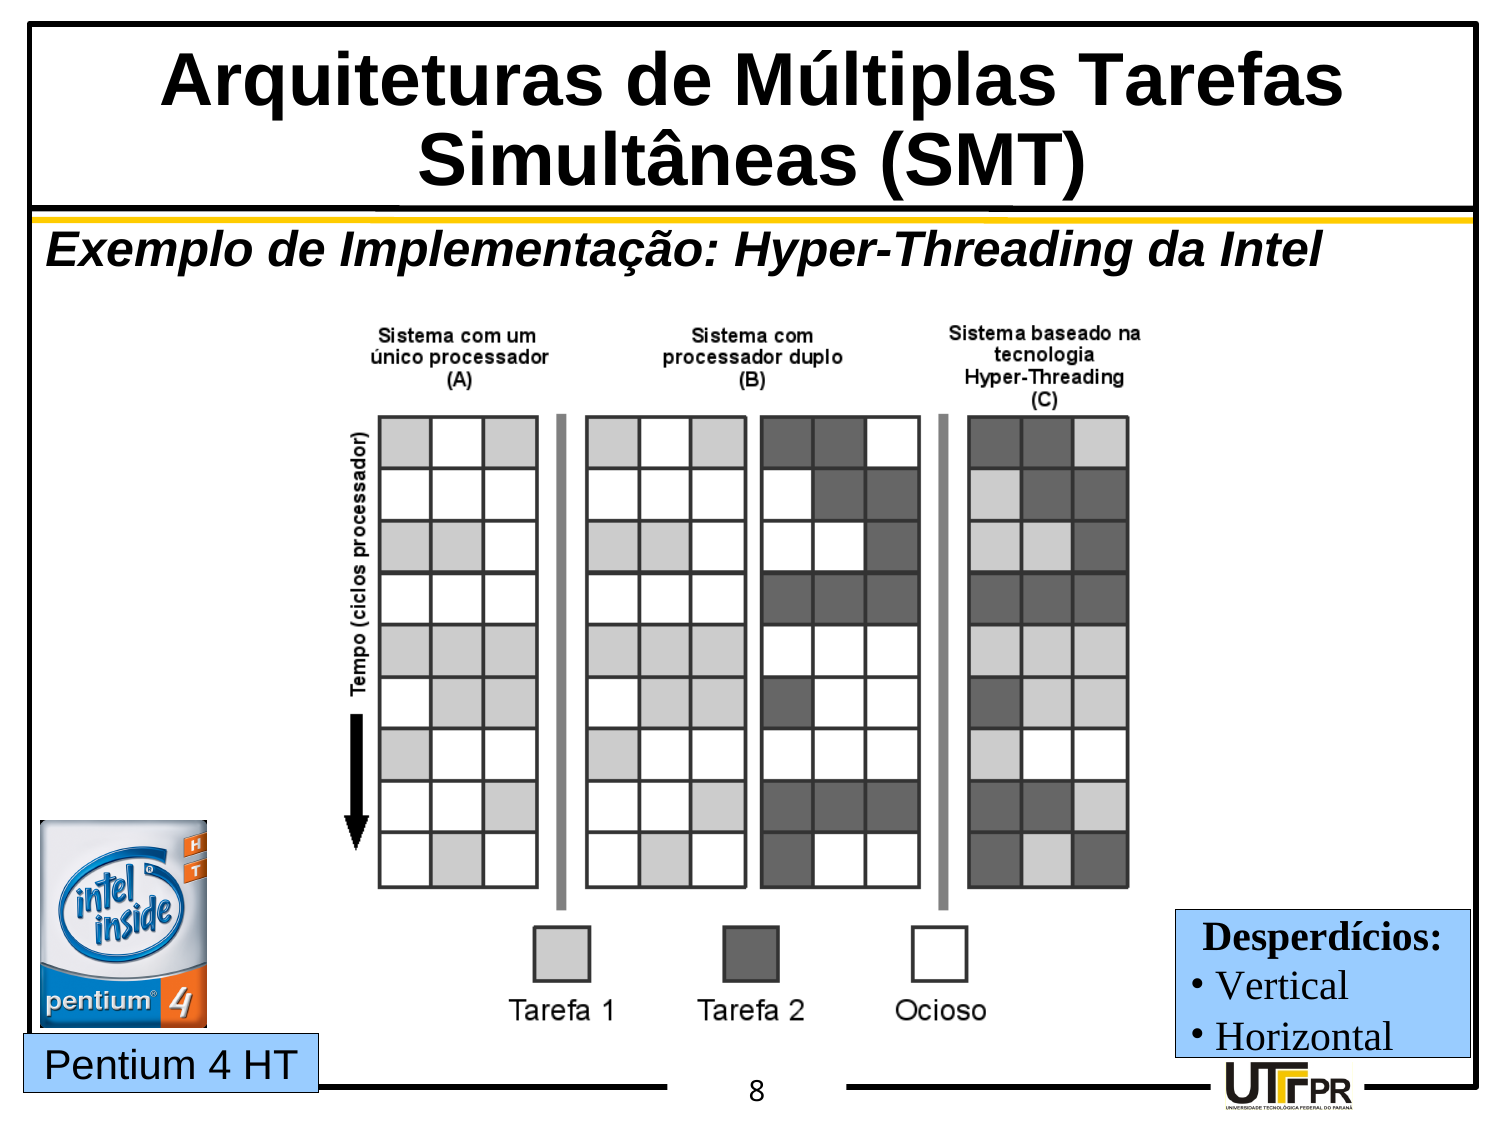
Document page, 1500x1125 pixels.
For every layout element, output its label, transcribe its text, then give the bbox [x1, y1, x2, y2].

title Arquiteturas de Múltiplas Tarefas Simultâneas (SMT) [29, 39, 1477, 204]
picture [278, 324, 1222, 1033]
text_box Pentium 4 HT [23, 1033, 319, 1093]
list Exemplo de Implementação: Hyper-Threading da Intel [45, 225, 1447, 1033]
text_box Desperdícios: Vertical Horizontal [1175, 909, 1471, 1058]
picture [40, 820, 207, 1028]
picture [1225, 1062, 1353, 1110]
